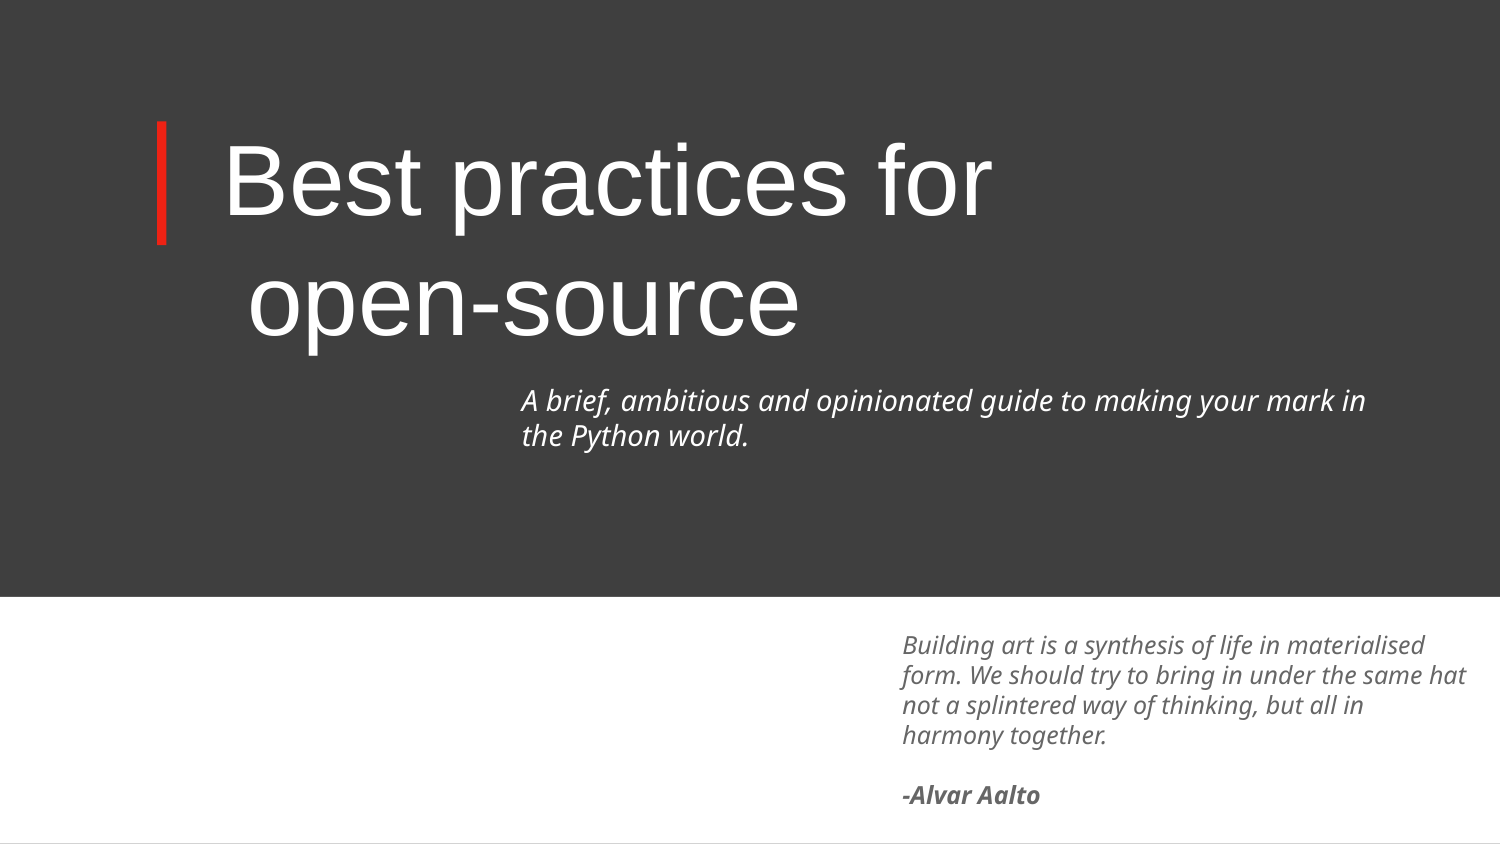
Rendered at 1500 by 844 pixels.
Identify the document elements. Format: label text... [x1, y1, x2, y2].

text_box Building art is a synthesis of life in materialised form. We should try to bring in under the same hat not a splintered way of thinking, but all in harmony together. -Alvar Aalto [887, 614, 1484, 821]
title Best practices for open-source [207, 108, 1238, 377]
text_box A brief, ambitious and opinionated guide to making your mark in the Python world. [506, 367, 1396, 557]
